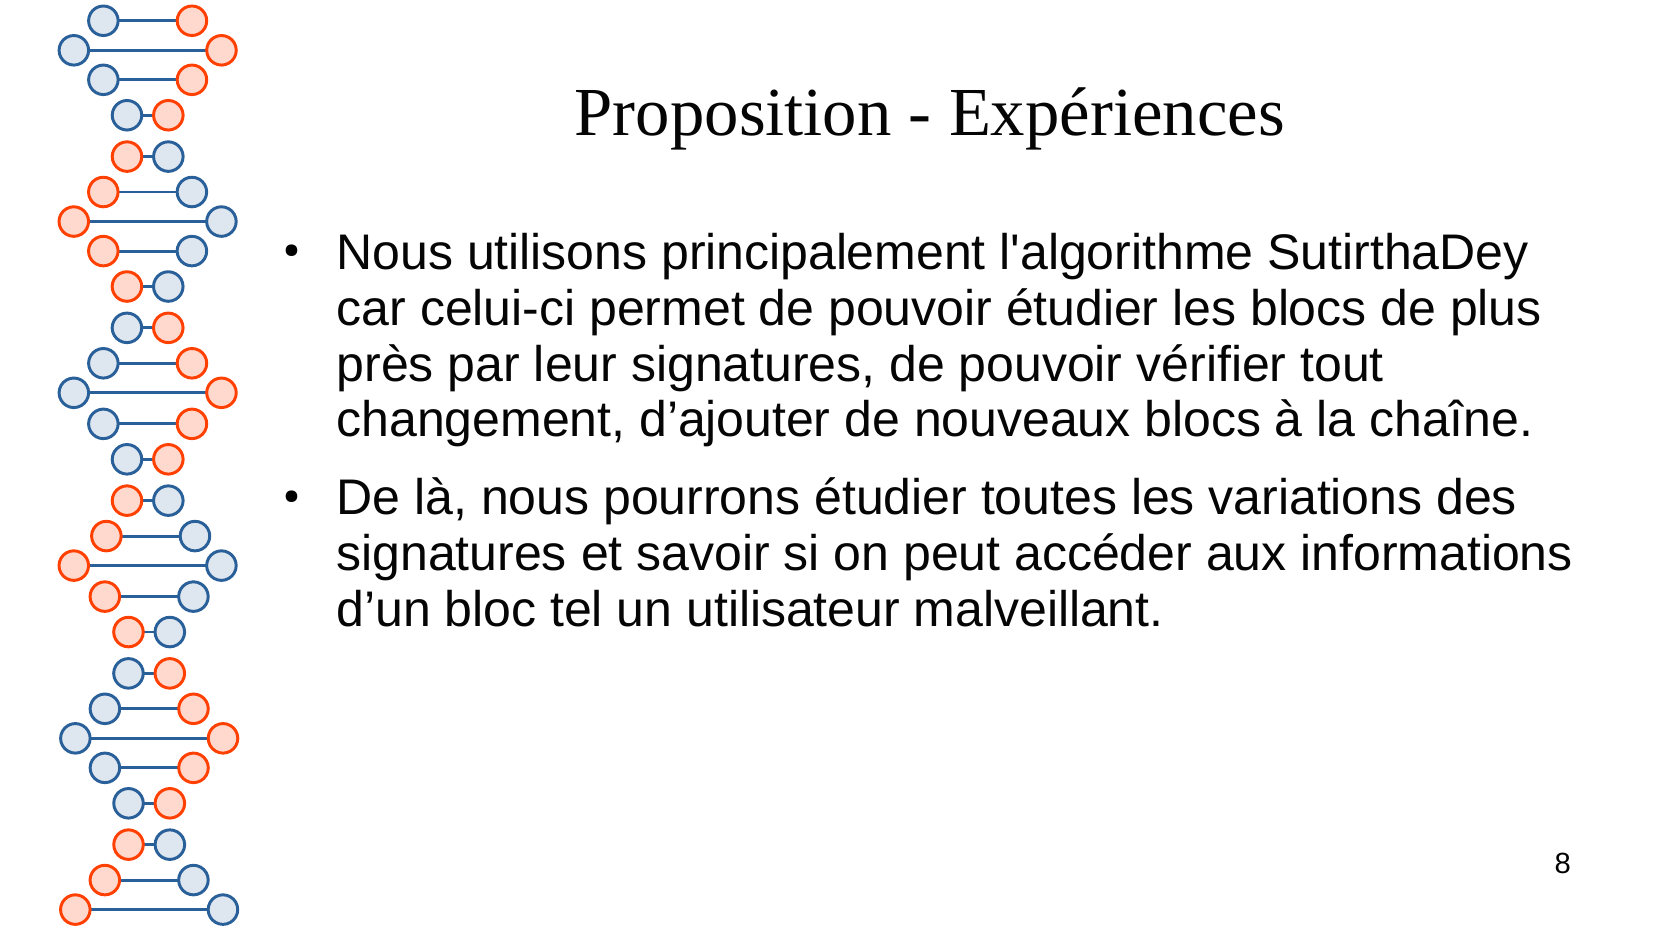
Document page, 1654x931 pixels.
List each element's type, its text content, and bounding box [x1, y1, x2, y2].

title Proposition - Expériences [265, 35, 1595, 189]
list Nous utilisons principalement l'algorithme SutirthaDey car celui-ci permet de pouvoir étudier les blocs de plus près par leur signatures, de pouvoir vérifier tout changement, d’ajouter de nouveaux blocs à la chaîne. De là, nous pourrons étudier toutes les variations des signatures et savoir si on peut accéder aux informations d’un bloc tel un utilisateur malveillant. [265, 224, 1595, 764]
